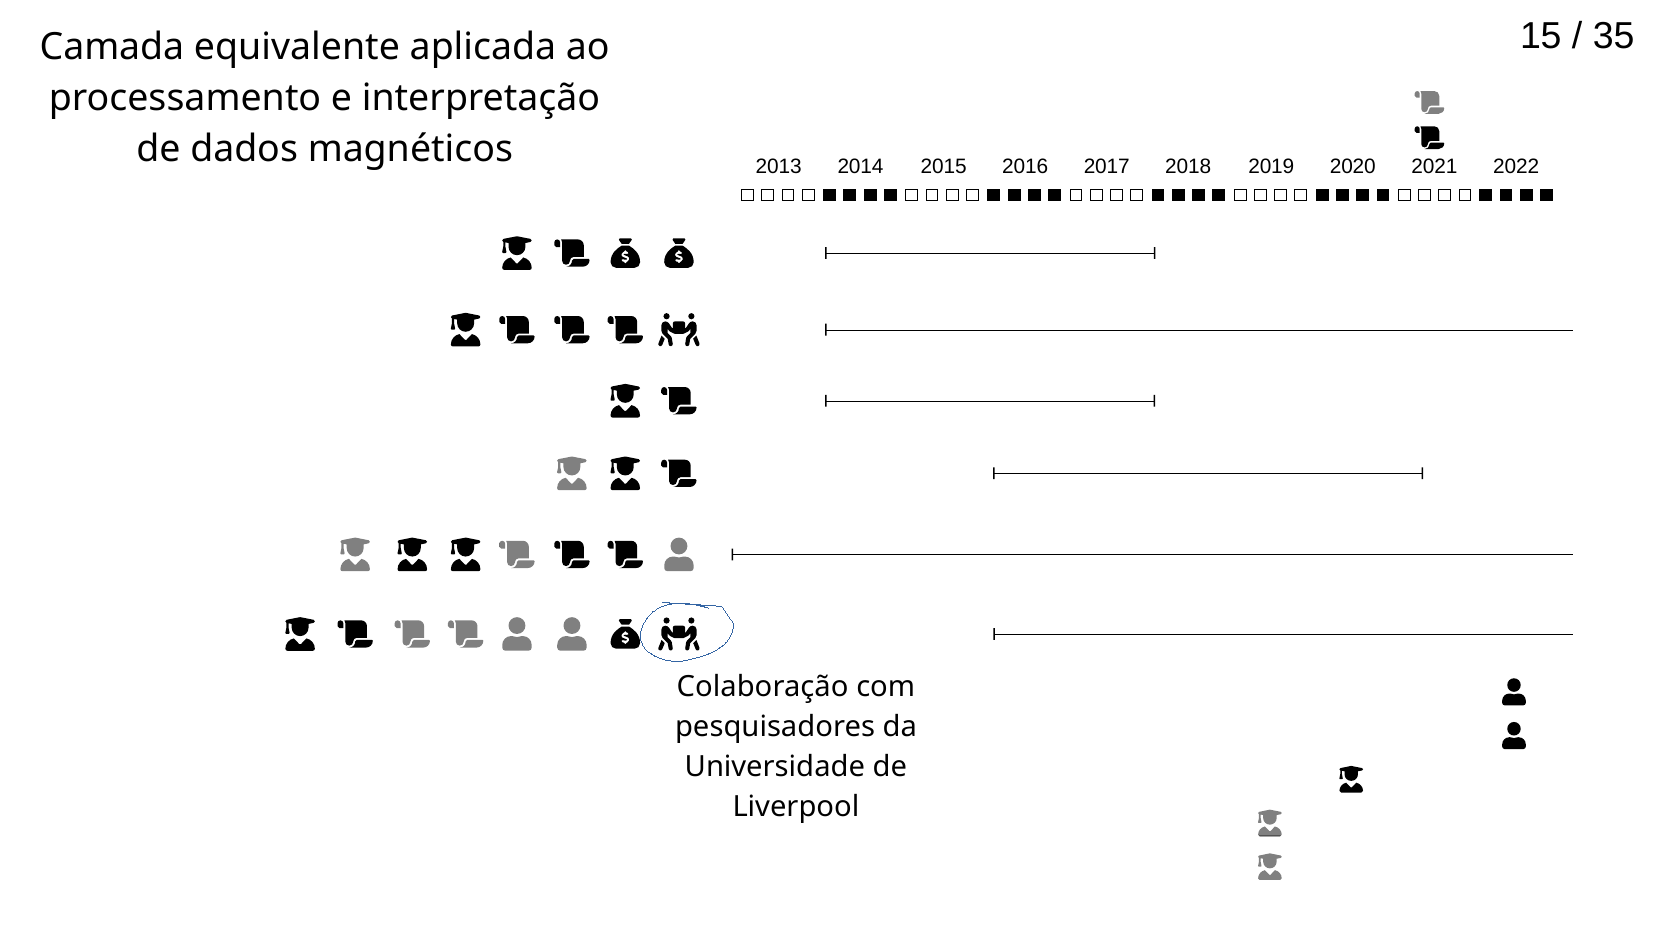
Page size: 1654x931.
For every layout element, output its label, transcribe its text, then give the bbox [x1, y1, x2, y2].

text_box [1274, 189, 1287, 201]
picture [664, 238, 694, 268]
text_box [926, 189, 938, 201]
picture [1339, 765, 1364, 793]
text_box [1008, 189, 1021, 201]
text_box 2021 [1396, 147, 1473, 186]
text_box [1540, 189, 1553, 201]
picture [610, 383, 641, 418]
picture [554, 237, 590, 269]
text_box [1172, 189, 1185, 201]
text_box [1356, 189, 1369, 201]
text_box [1294, 189, 1307, 201]
text_box [1192, 189, 1205, 201]
text_box [843, 189, 856, 201]
text_box Camada equivalente aplicada ao processamento e interpretação de dados magnéticos [11, 33, 638, 159]
picture [285, 617, 315, 651]
text_box [1130, 189, 1143, 201]
text_box [1234, 189, 1247, 201]
text_box [497, 611, 536, 654]
text_box [864, 189, 877, 201]
text_box [1479, 189, 1492, 201]
text_box [1254, 189, 1267, 201]
text_box [1336, 189, 1349, 201]
picture [610, 619, 641, 649]
text_box [884, 189, 897, 201]
text_box [1090, 189, 1103, 201]
text_box 2016 [987, 147, 1064, 186]
text_box 2014 [822, 147, 899, 186]
picture [450, 312, 481, 347]
picture [554, 538, 590, 571]
text_box [1316, 189, 1329, 201]
text_box [1520, 189, 1533, 201]
text_box [823, 189, 836, 201]
text_box [1070, 189, 1082, 201]
picture [658, 617, 700, 651]
text_box [552, 611, 591, 654]
text_box 2019 [1233, 147, 1310, 186]
text_box [1398, 189, 1411, 201]
picture [1414, 124, 1445, 151]
text_box [659, 534, 698, 577]
picture [610, 456, 641, 491]
picture [554, 313, 590, 346]
text_box [499, 532, 538, 575]
text_box [1257, 851, 1284, 880]
text_box [333, 532, 372, 575]
text_box [741, 189, 754, 201]
text_box [782, 189, 794, 201]
picture [502, 236, 532, 270]
text_box 2015 [905, 147, 982, 186]
text_box [1438, 189, 1451, 201]
text_box <number> / 35 [1375, 0, 1654, 71]
text_box [1459, 189, 1471, 201]
text_box [987, 189, 1000, 201]
text_box [1500, 189, 1512, 201]
text_box [1377, 189, 1389, 201]
picture [1502, 678, 1526, 706]
text_box [1152, 189, 1164, 201]
picture [397, 537, 428, 572]
picture [337, 618, 373, 650]
text_box [1413, 83, 1446, 119]
text_box Colaboração com pesquisadores da Universidade de Liverpool [616, 673, 977, 818]
text_box 2013 [740, 147, 817, 186]
text_box 2022 [1478, 147, 1555, 186]
picture [607, 313, 644, 346]
text_box [802, 189, 815, 201]
picture [499, 313, 535, 346]
text_box [550, 450, 589, 493]
picture [658, 313, 700, 347]
picture [661, 457, 697, 489]
text_box [1110, 189, 1123, 201]
text_box 2017 [1068, 147, 1145, 186]
text_box 2018 [1150, 147, 1227, 186]
picture [607, 538, 644, 571]
picture [610, 238, 641, 268]
text_box [446, 611, 485, 654]
picture [661, 385, 697, 417]
text_box [1048, 189, 1061, 201]
picture [450, 537, 481, 572]
text_box 2020 [1315, 147, 1391, 186]
picture [1502, 721, 1526, 750]
text_box [966, 189, 979, 201]
text_box [1257, 806, 1284, 836]
text_box [1028, 189, 1041, 201]
text_box [761, 189, 774, 201]
text_box [1418, 189, 1431, 201]
text_box [946, 189, 959, 201]
text_box [393, 611, 432, 654]
text_box [905, 189, 918, 201]
text_box [1212, 189, 1225, 201]
